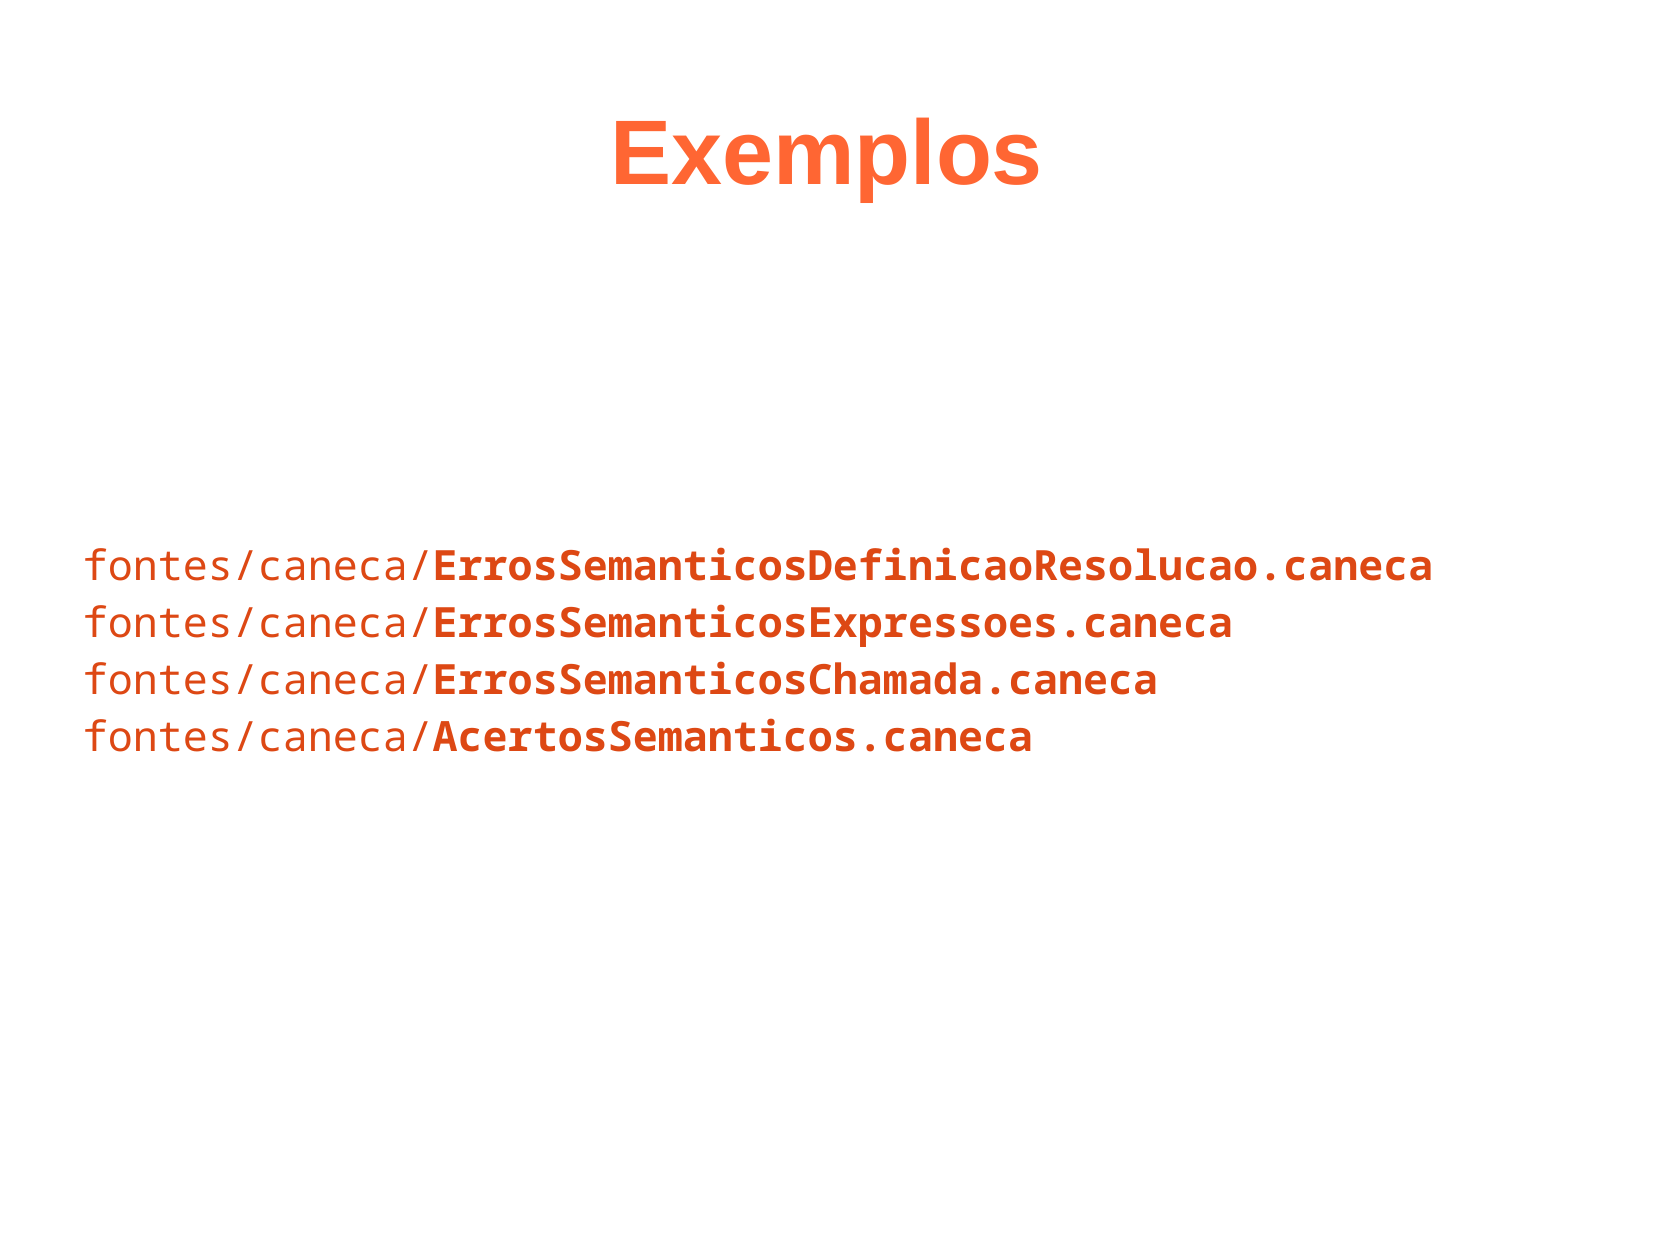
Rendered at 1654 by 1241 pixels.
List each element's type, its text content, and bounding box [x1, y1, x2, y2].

subtitle fontes/caneca/ErrosSemanticosDefinicaoResolucao.caneca fontes/caneca/ErrosSemanticosExpressoes.caneca fontes/caneca/ErrosSemanticosChamada.caneca fontes/caneca/AcertosSemanticos.caneca [82, 290, 1538, 1010]
title Exemplos [82, 49, 1571, 257]
